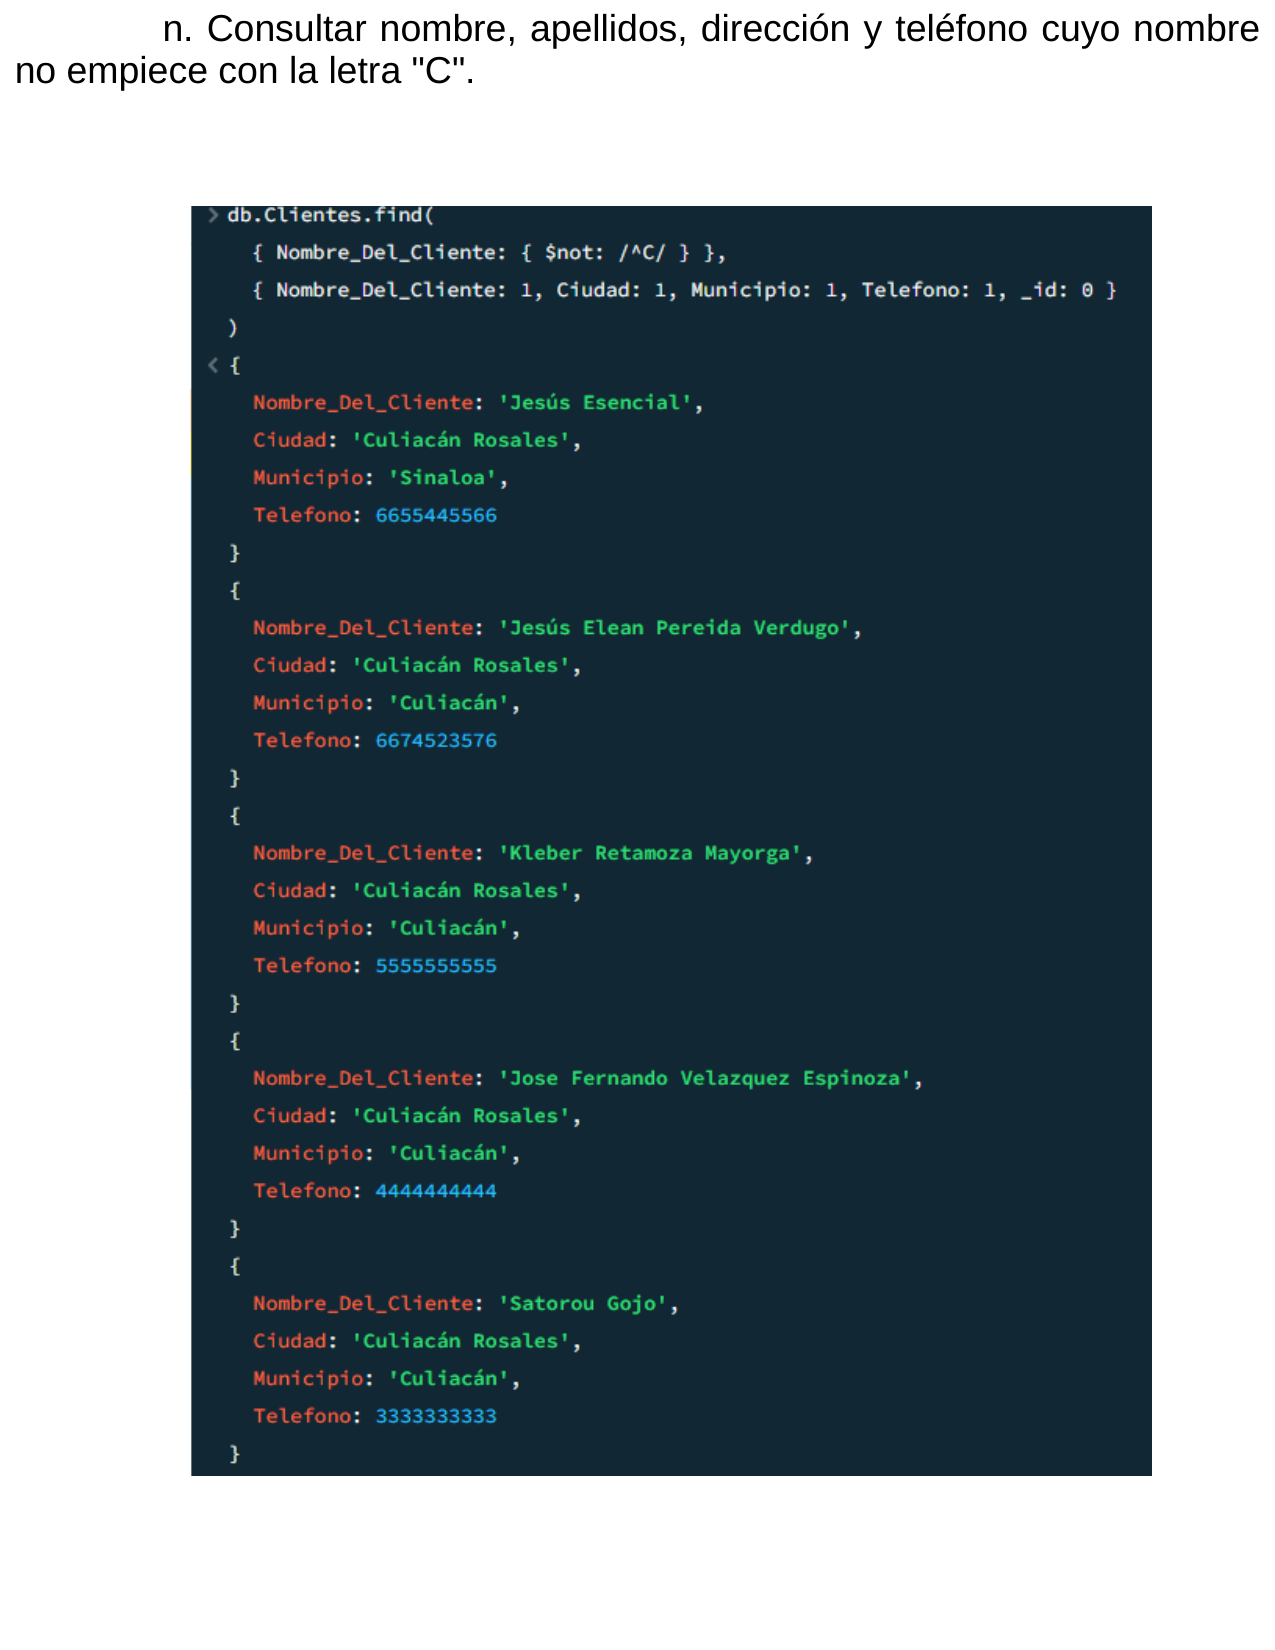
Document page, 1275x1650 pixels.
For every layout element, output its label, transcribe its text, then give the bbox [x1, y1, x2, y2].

text_box n. Consultar nombre, apellidos, dirección y teléfono cuyo nombre no empiece con la letra "C". [0, 0, 1275, 141]
picture [190, 206, 1152, 1476]
